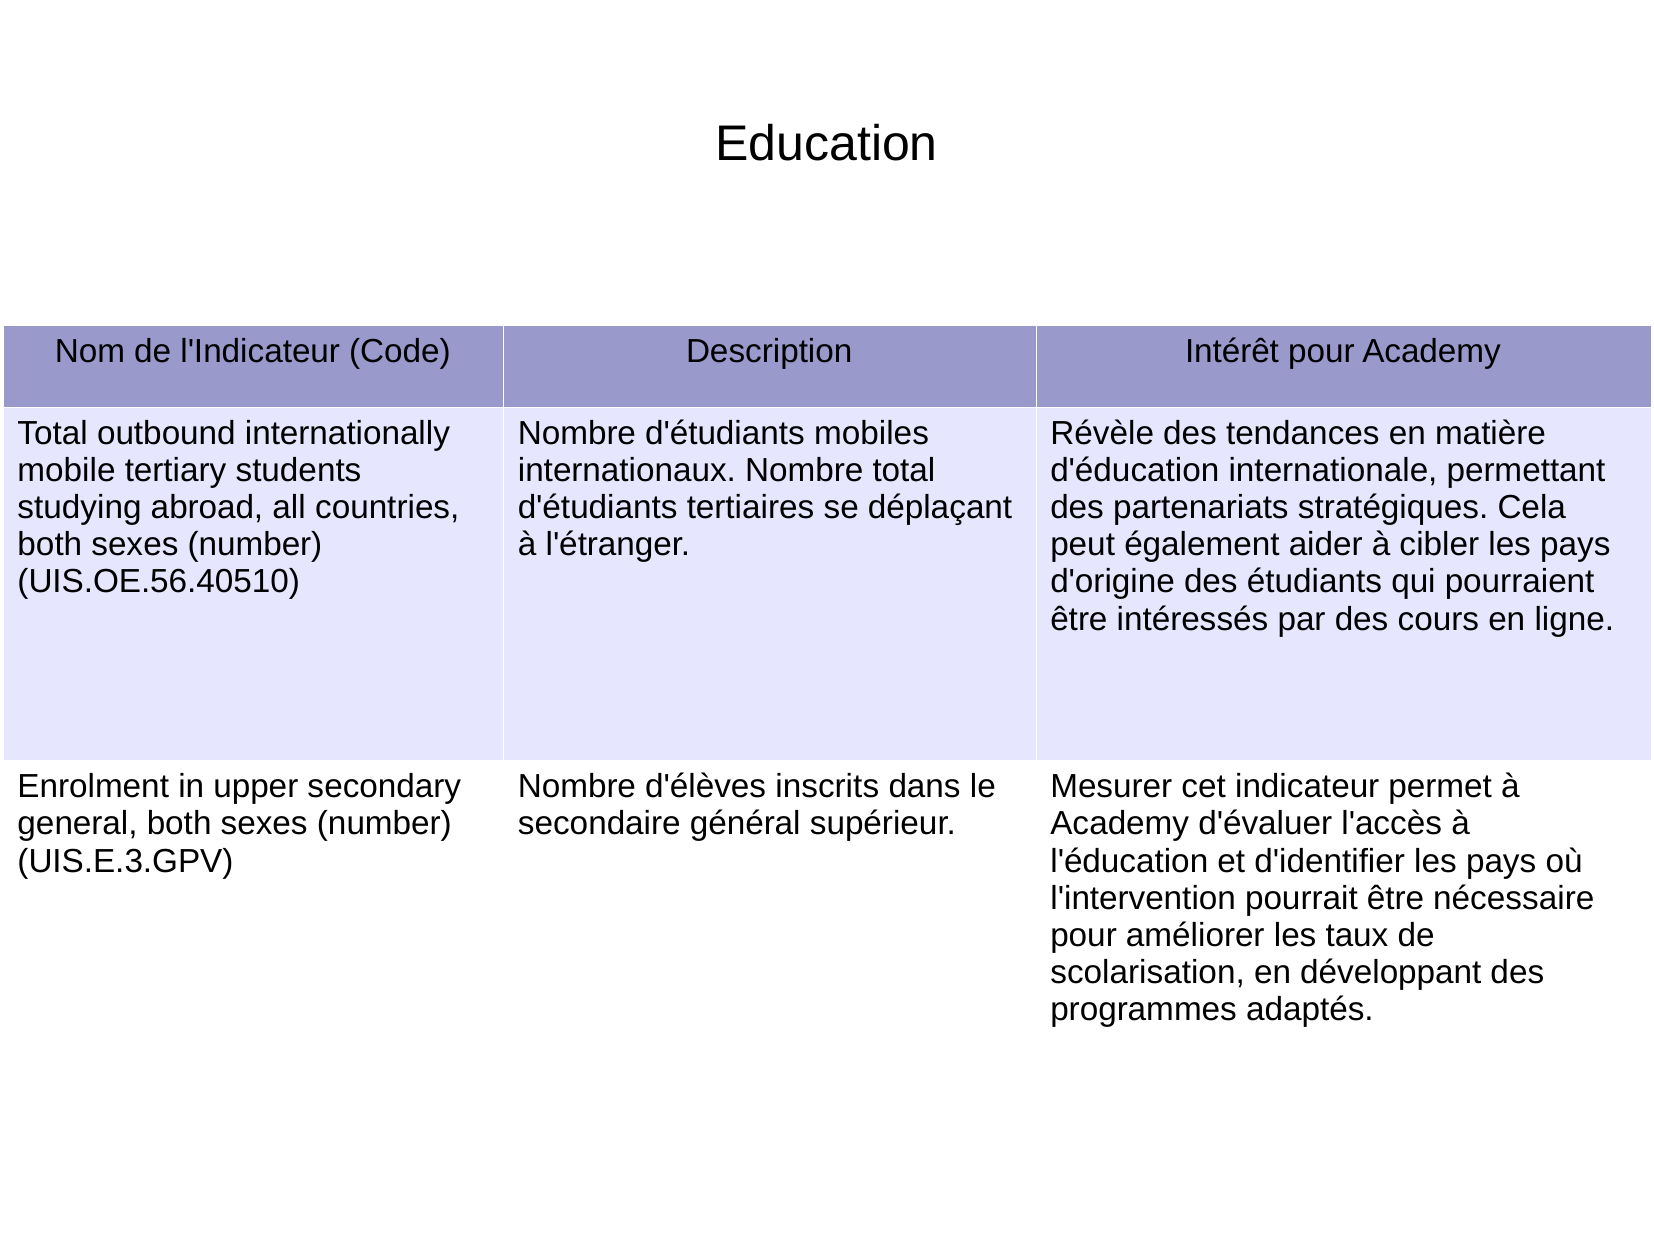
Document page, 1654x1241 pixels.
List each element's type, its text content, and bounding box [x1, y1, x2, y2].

table_cell Mesurer cet indicateur permet à Academy d'évaluer l'accès à l'éducation et d'identifier les pays où l'intervention pourrait être nécessaire pour améliorer les taux de scolarisation, en développant des programmes adaptés. [1037, 761, 1651, 1113]
table_cell Nombre d'étudiants mobiles internationaux. Nombre total d'étudiants tertiaires se déplaçant à l'étranger. [504, 408, 1036, 760]
table_cell Nombre d'élèves inscrits dans le secondaire général supérieur. [504, 761, 1036, 1113]
table_header Description [504, 326, 1036, 407]
table_cell Enrolment in upper secondary general, both sexes (number) (UIS.E.3.GPV) [4, 761, 503, 1113]
table_cell Total outbound internationally mobile tertiary students studying abroad, all countries, both sexes (number) (UIS.OE.56.40510) [4, 408, 503, 760]
table_header Nom de l'Indicateur (Code) [4, 326, 503, 407]
table_header Intérêt pour Academy [1037, 326, 1651, 407]
title Education [82, 49, 1571, 237]
table_cell Révèle des tendances en matière d'éducation internationale, permettant des partenariats stratégiques. Cela peut également aider à cibler les pays d'origine des étudiants qui pourraient être intéressés par des cours en ligne. [1037, 408, 1651, 760]
